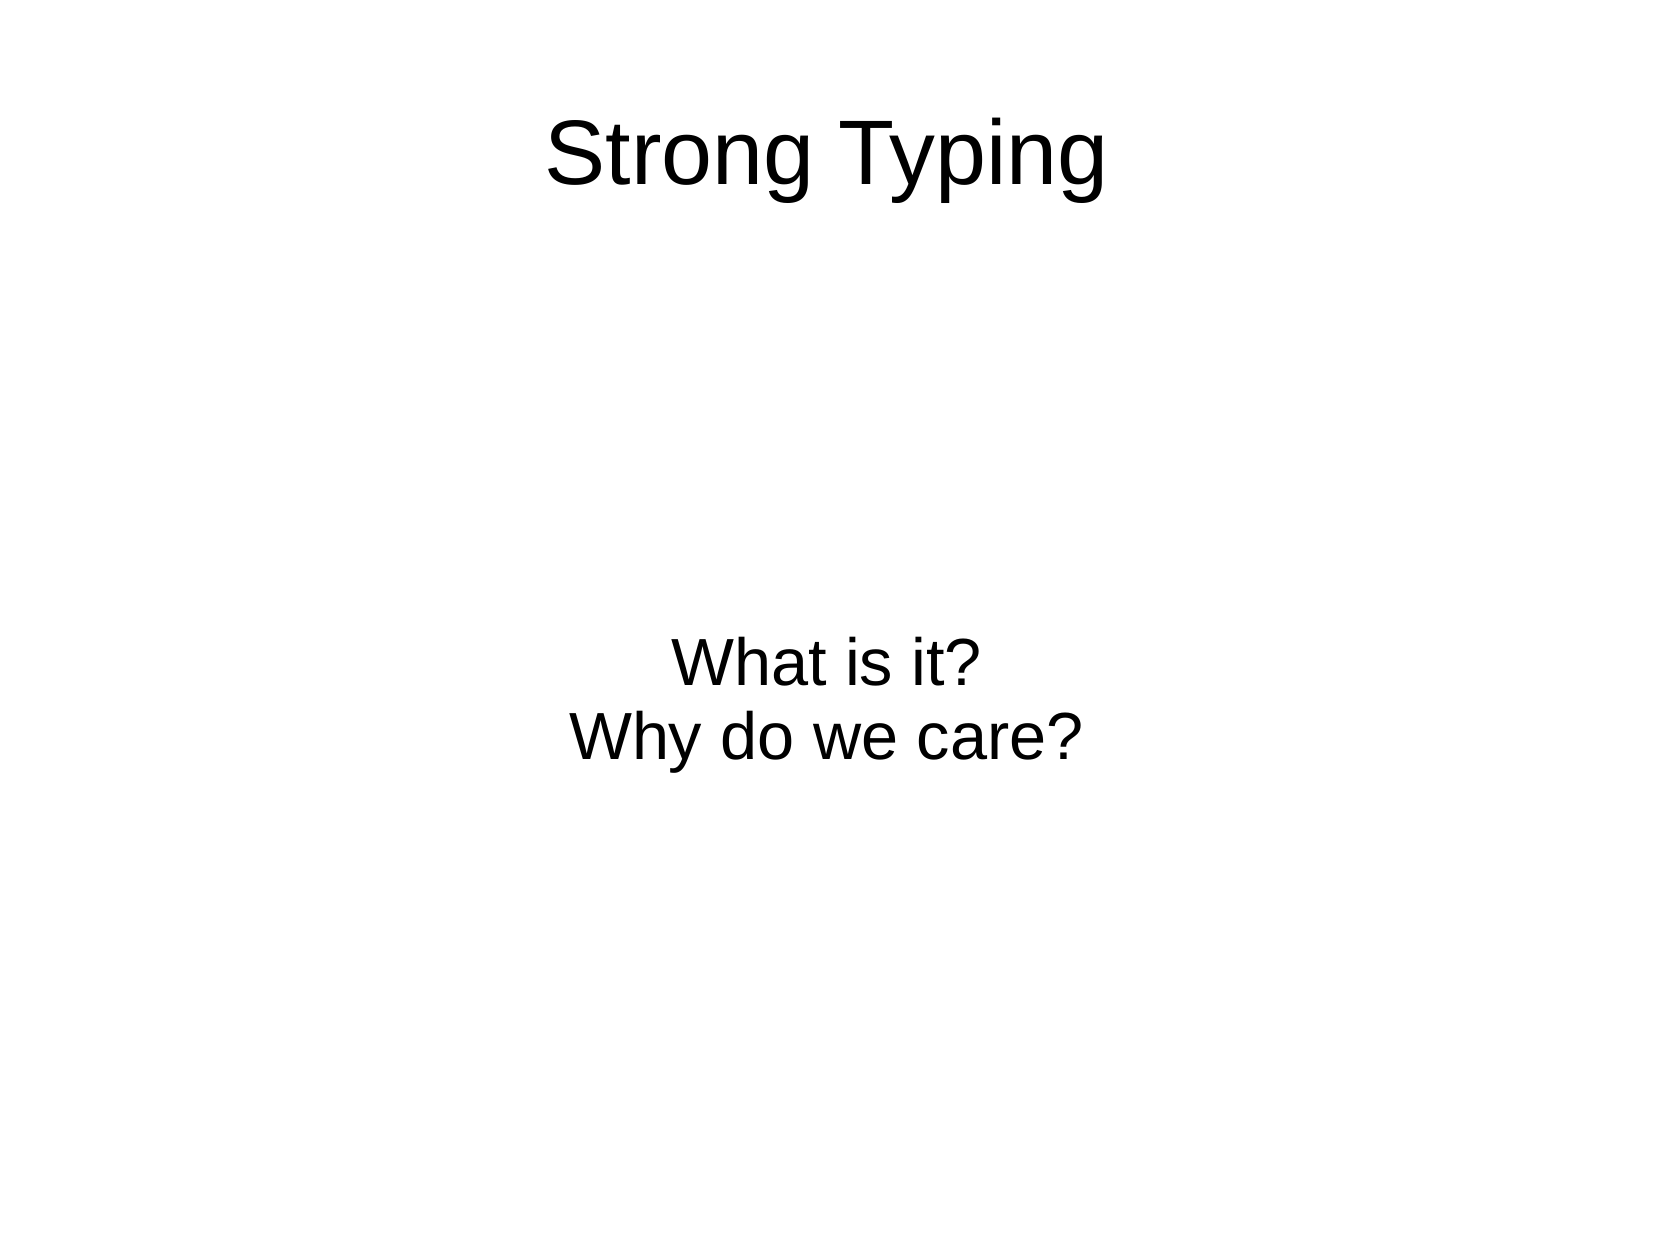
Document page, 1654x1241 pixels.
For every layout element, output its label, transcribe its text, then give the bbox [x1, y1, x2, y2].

subtitle What is it? Why do we care? [82, 290, 1571, 1109]
title Strong Typing [82, 49, 1571, 257]
